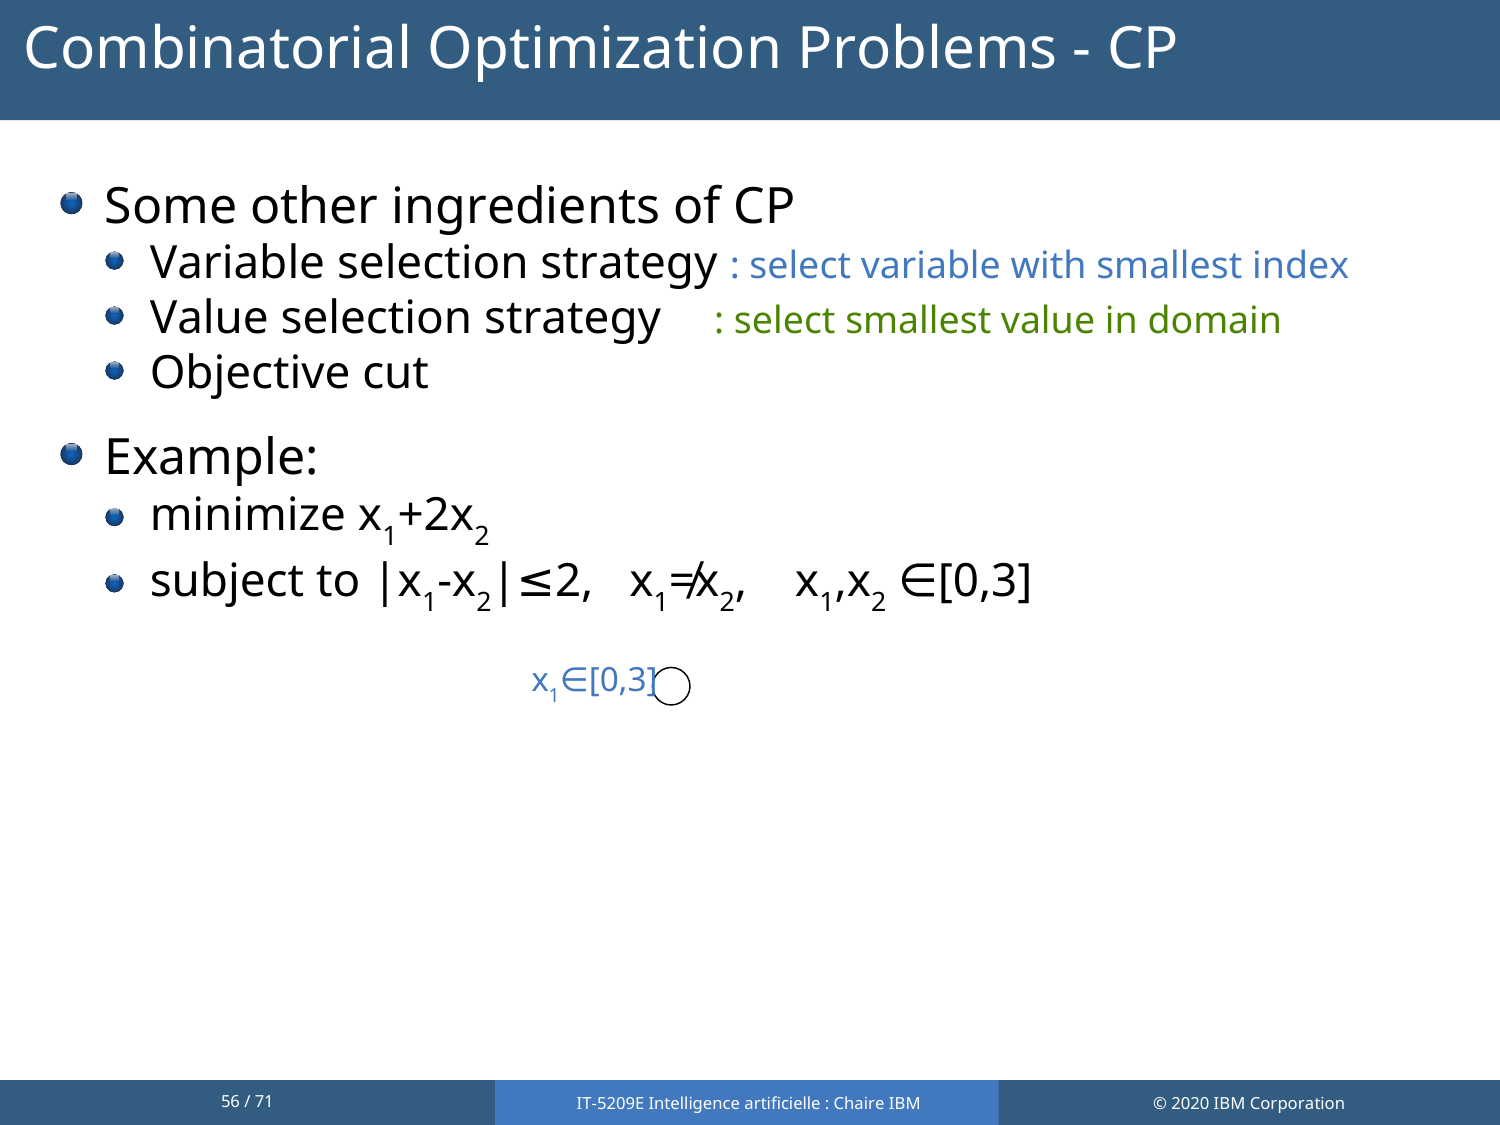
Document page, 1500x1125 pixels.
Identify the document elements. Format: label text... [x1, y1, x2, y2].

title Combinatorial Optimization Problems - CP [0, 0, 1500, 121]
list Some other ingredients of CP Variable selection strategy : select variable with smallest index Value selection strategy : select smallest value in domain Objective cut Example: minimize x1+2x2 subject to |x1-x2|≤2, x1≠x2, x1,x2 ∈[0,3] [45, 165, 1441, 1036]
text_box x1∈[0,3] [516, 650, 712, 714]
